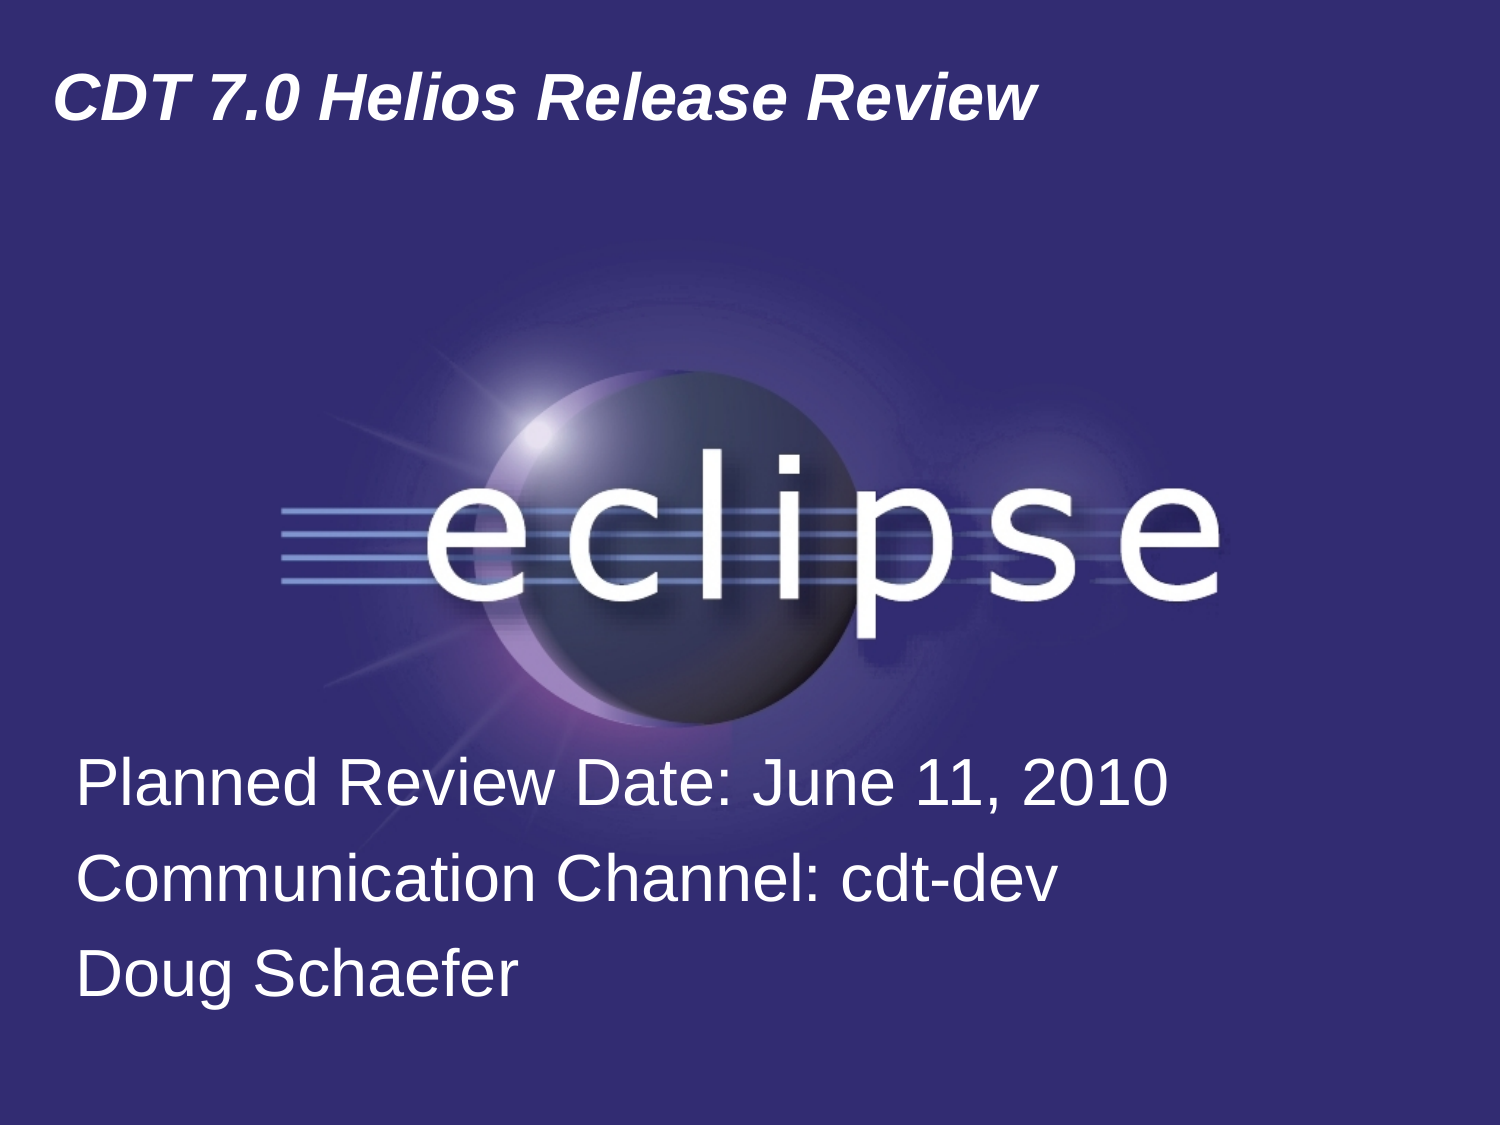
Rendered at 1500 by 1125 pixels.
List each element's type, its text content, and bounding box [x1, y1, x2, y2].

picture [0, 0, 1500, 1125]
title CDT 7.0 Helios Release Review [37, 58, 1417, 316]
subtitle Planned Review Date: June 11, 2010 Communication Channel: cdt-dev Doug Schaefer [75, 744, 1425, 1011]
